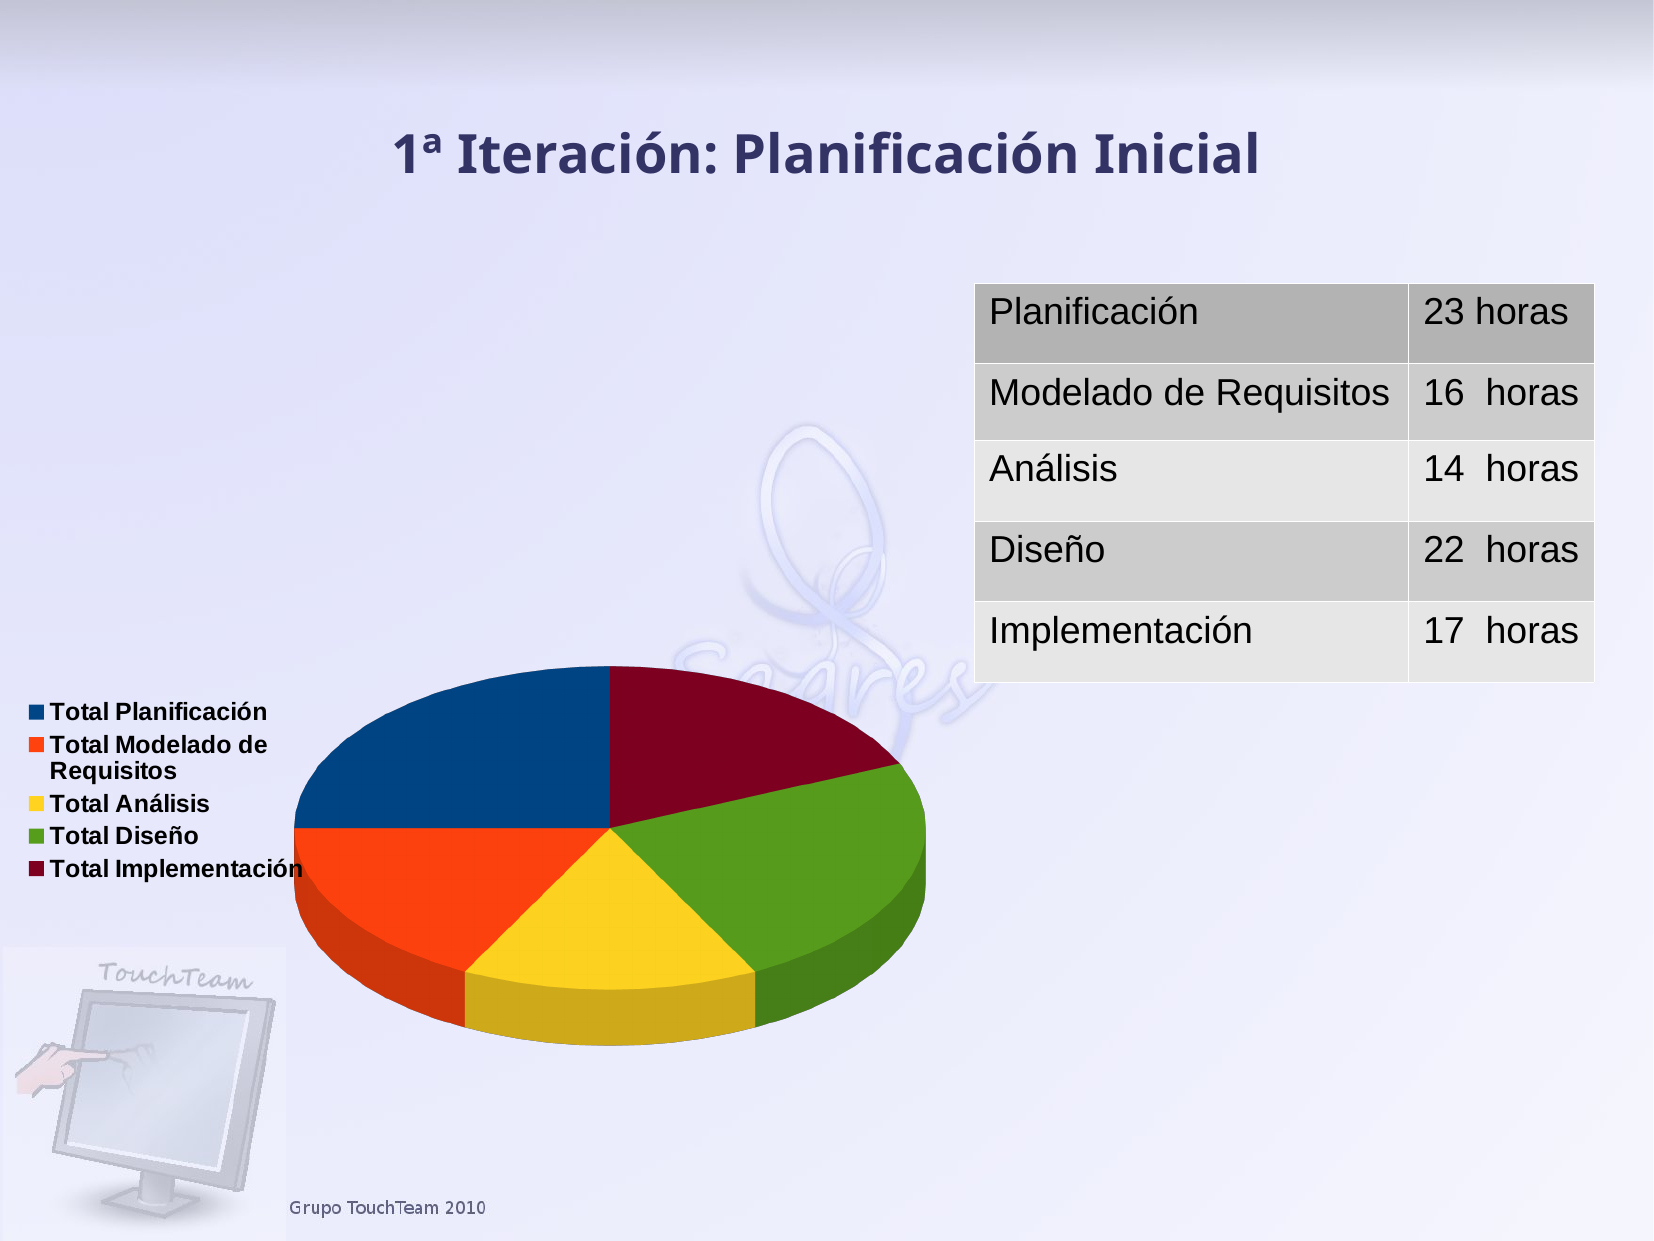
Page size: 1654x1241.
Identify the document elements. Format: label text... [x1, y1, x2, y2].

table_cell 16 horas [1409, 364, 1594, 440]
table_cell 17 horas [1409, 602, 1594, 682]
title 1ª Iteración: Planificación Inicial [82, 56, 1571, 250]
table_cell Modelado de Requisitos [975, 364, 1408, 440]
table_cell Implementación [975, 602, 1408, 682]
table_header Planificación [975, 284, 1408, 363]
table_cell 22 horas [1409, 522, 1594, 601]
table_cell Análisis [975, 441, 1408, 521]
table_cell 14 horas [1409, 441, 1594, 521]
table_header 23 horas [1409, 284, 1594, 363]
table_cell Diseño [975, 522, 1408, 601]
picture [0, 0, 1654, 1241]
chart [0, 501, 945, 1211]
